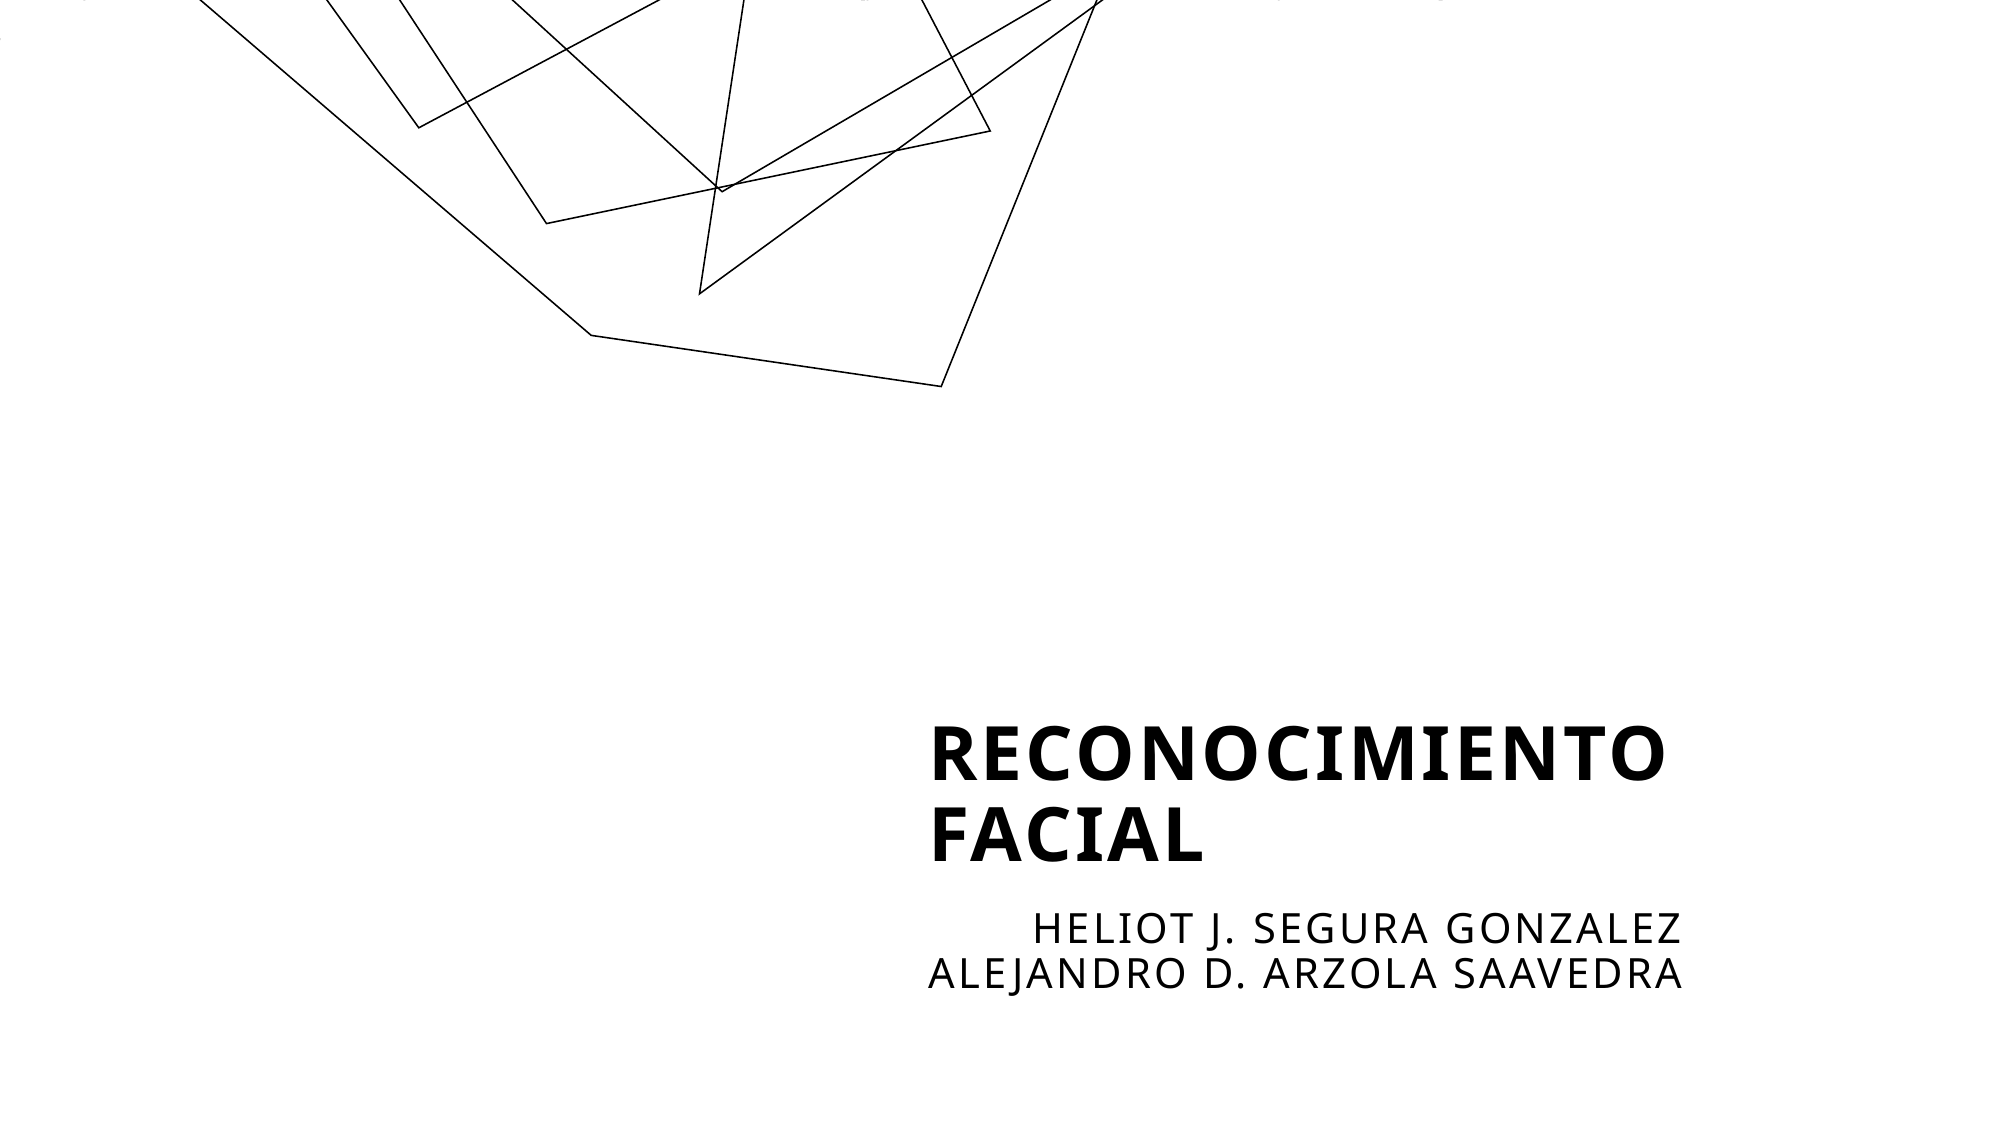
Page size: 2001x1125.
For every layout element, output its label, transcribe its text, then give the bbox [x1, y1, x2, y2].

title Reconocimiento facial [913, 707, 1920, 812]
text_box Heliot j. Segura gonzalez Alejandro d. arzola saavedra [913, 899, 1868, 1003]
